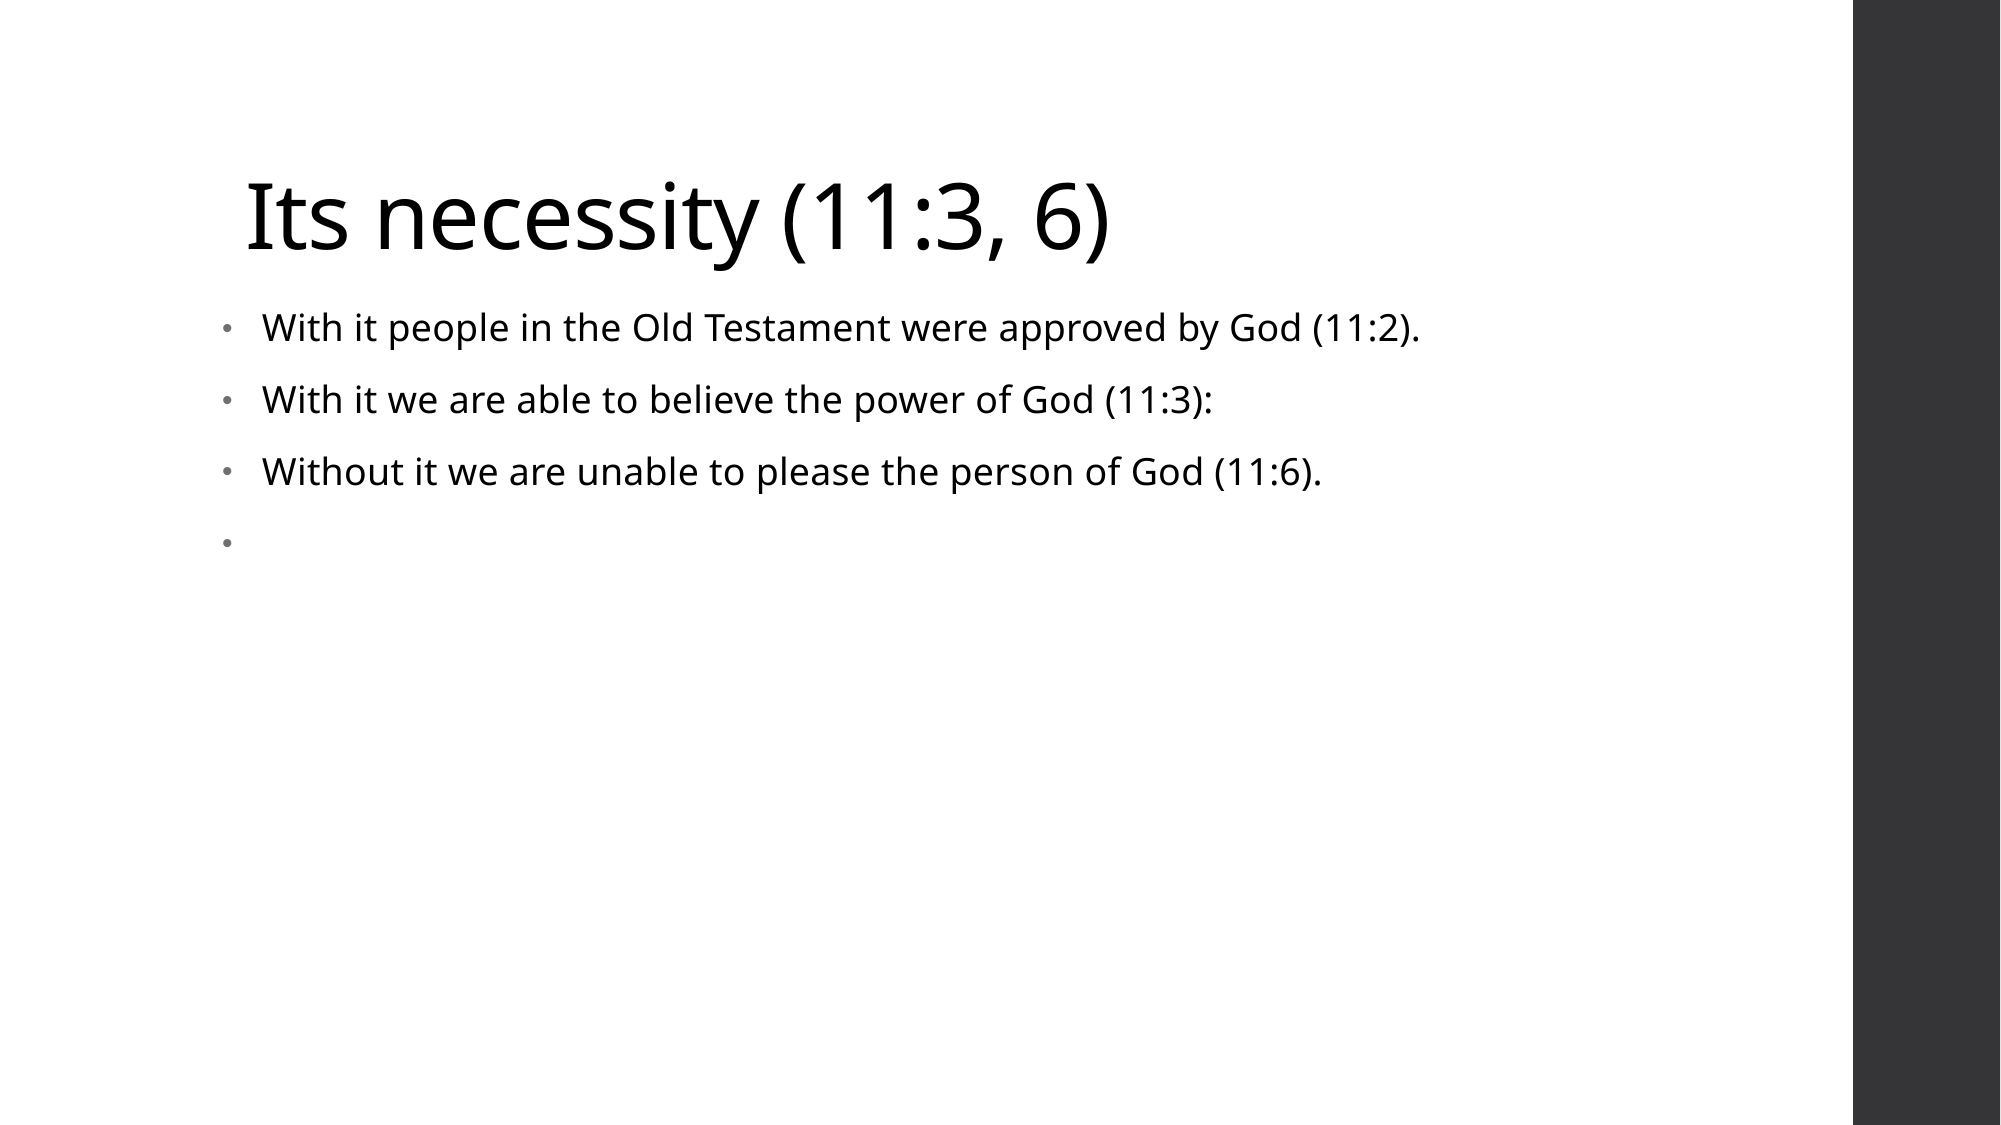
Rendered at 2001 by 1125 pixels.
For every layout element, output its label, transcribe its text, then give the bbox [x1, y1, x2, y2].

list With it people in the Old Testament were approved by God (11:2). With it we are able to believe the power of God (11:3): Without it we are unable to please the person of God (11:6). [206, 299, 1617, 1014]
title Its necessity (11:3, 6) [206, 60, 1797, 278]
